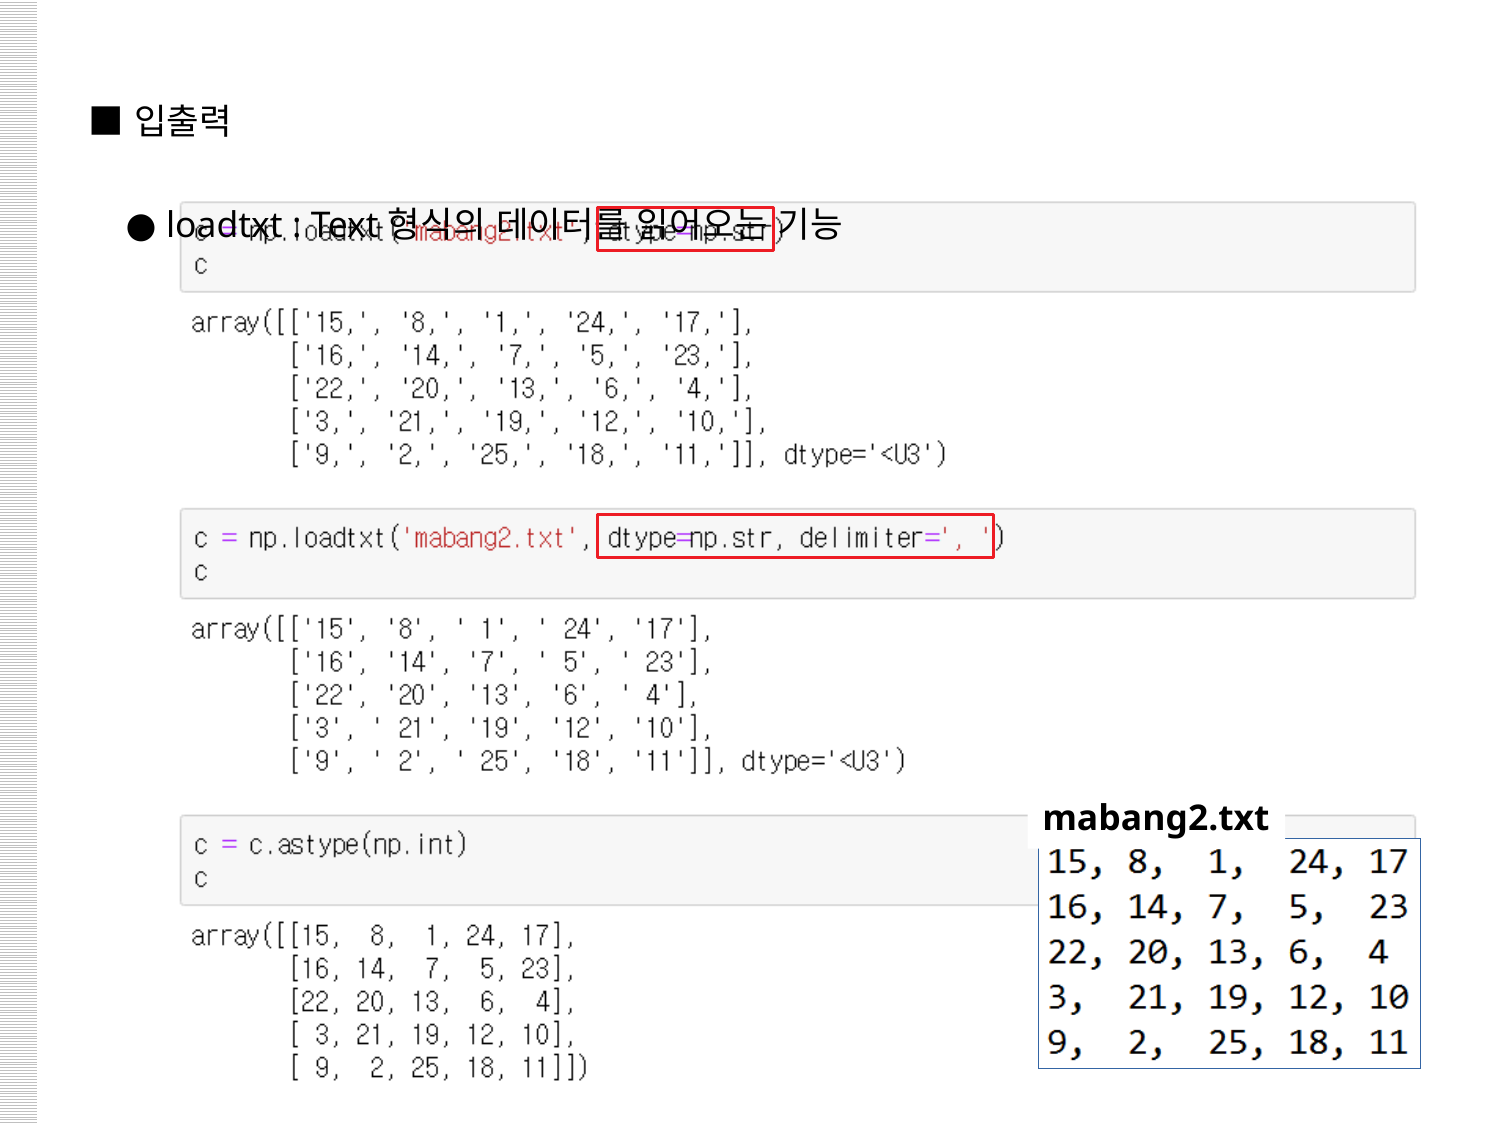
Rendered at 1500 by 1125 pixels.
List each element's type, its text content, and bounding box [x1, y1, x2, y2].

text_box mabang2.txt [1027, 785, 1264, 836]
picture [177, 838, 1421, 1098]
text_box ■ 입출력 ● loadtxt : Text 형식의 데이터를 읽어오는 기능 [73, 33, 1453, 990]
